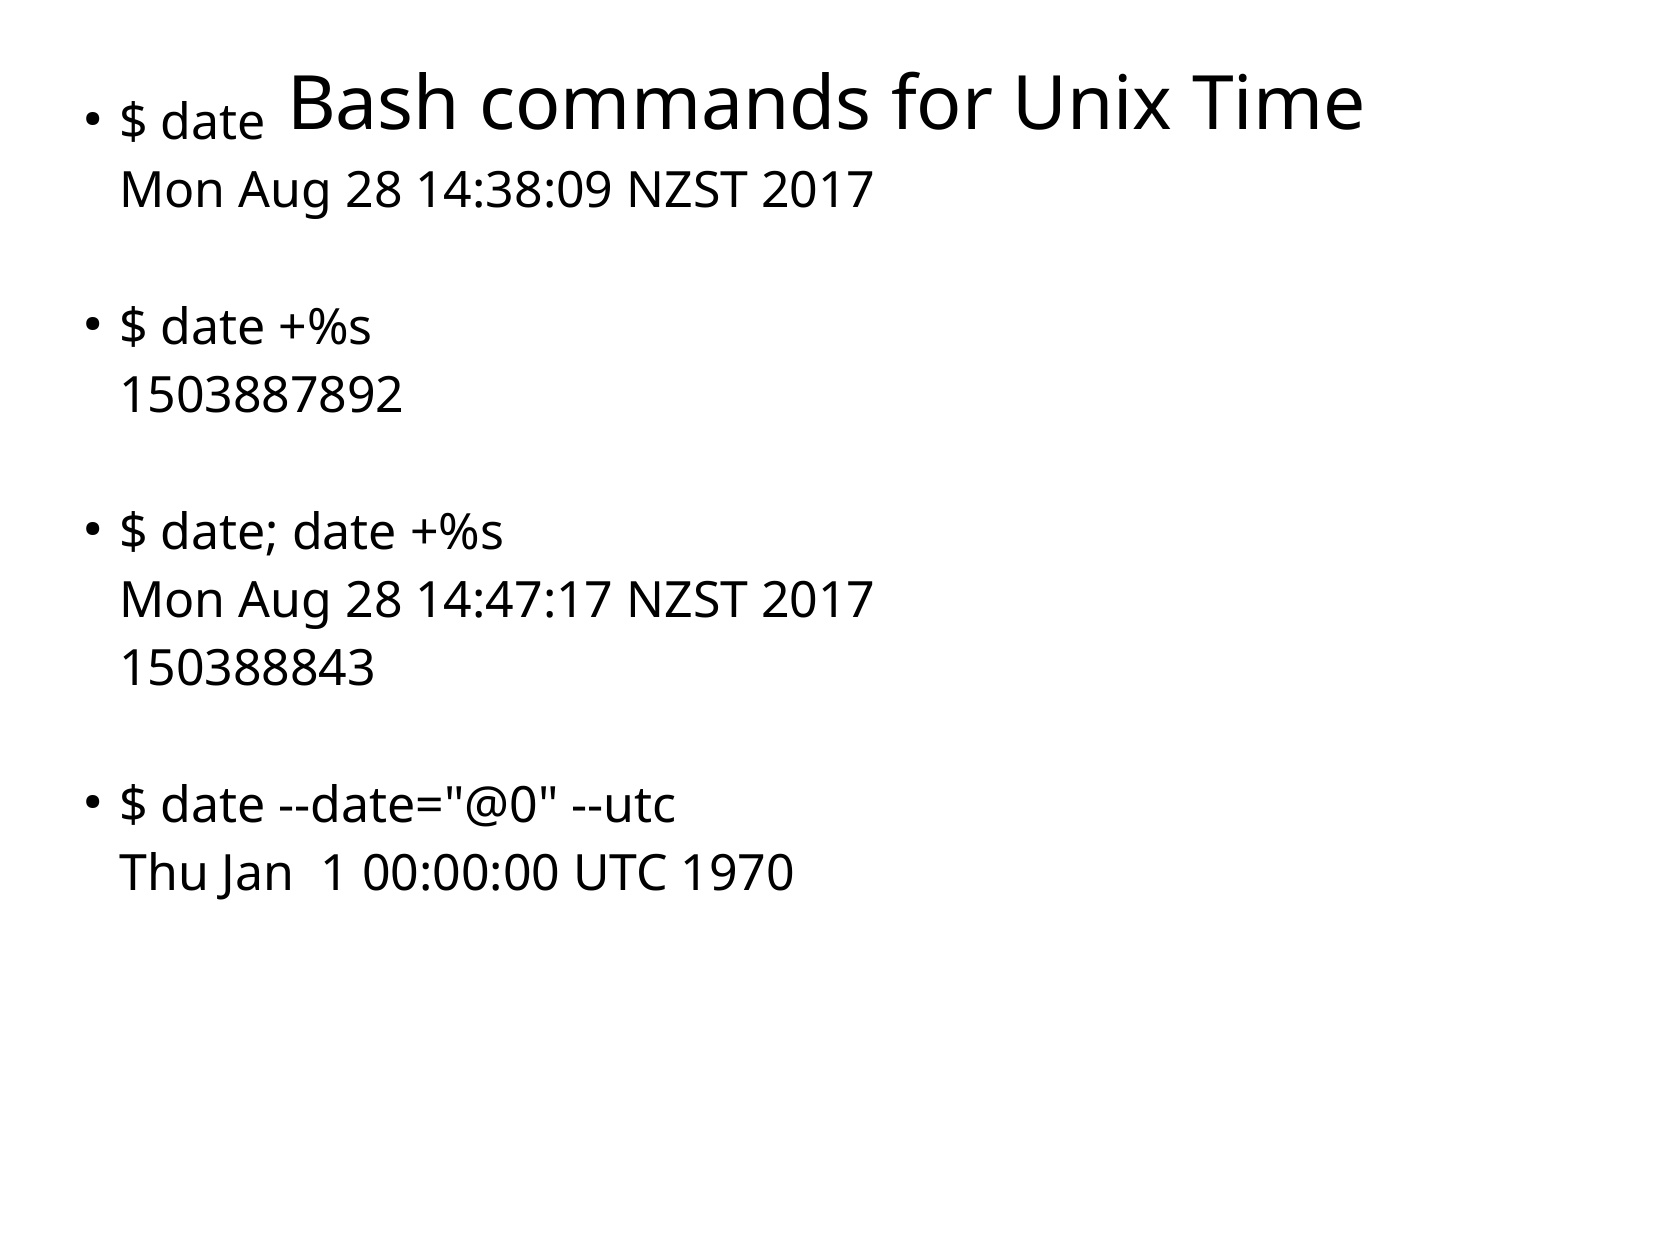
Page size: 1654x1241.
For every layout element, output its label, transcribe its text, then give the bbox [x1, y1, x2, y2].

title Bash commands for Unix Time [82, 49, 1571, 151]
subtitle $ date Mon Aug 28 14:38:09 NZST 2017 $ date +%s 1503887892 $ date; date +%s Mon Aug 28 14:47:17 NZST 2017 150388843 $ date --date="@0" --utc Thu Jan 1 00:00:00 UTC 1970 [84, 172, 1573, 888]
